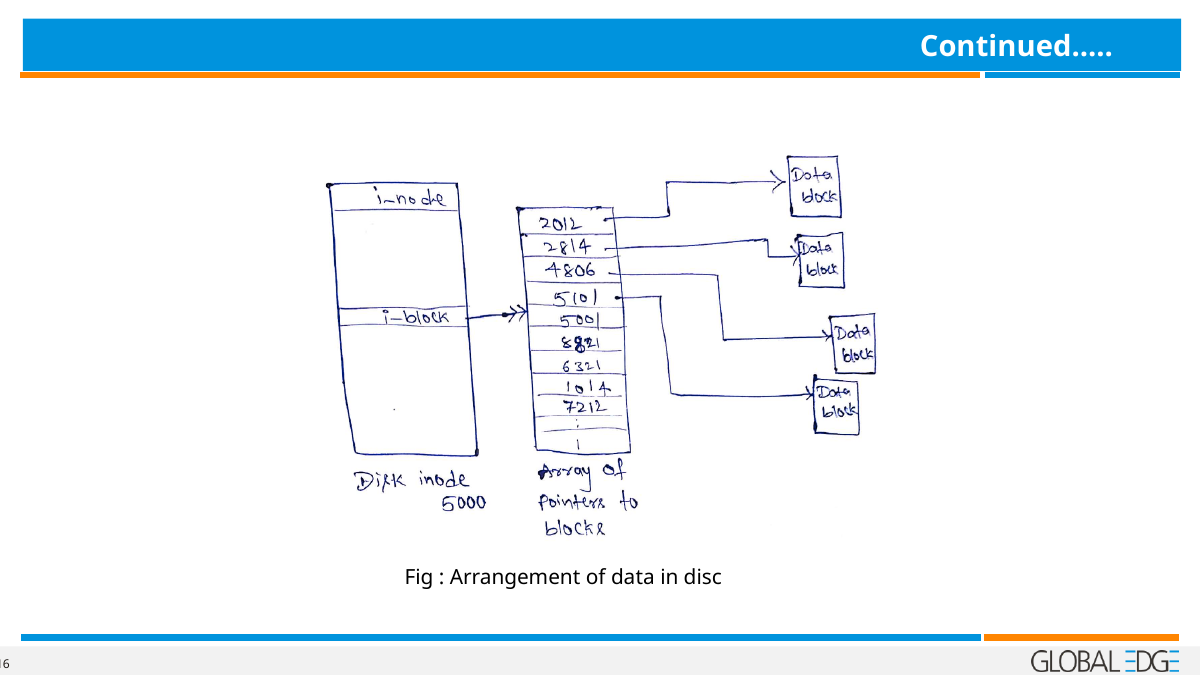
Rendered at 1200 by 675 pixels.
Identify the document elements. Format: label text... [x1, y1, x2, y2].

text_box Fig : Arrangement of data in disc [389, 555, 851, 601]
picture [318, 148, 881, 544]
title Continued..... [22, 18, 1182, 71]
picture [1031, 650, 1179, 672]
